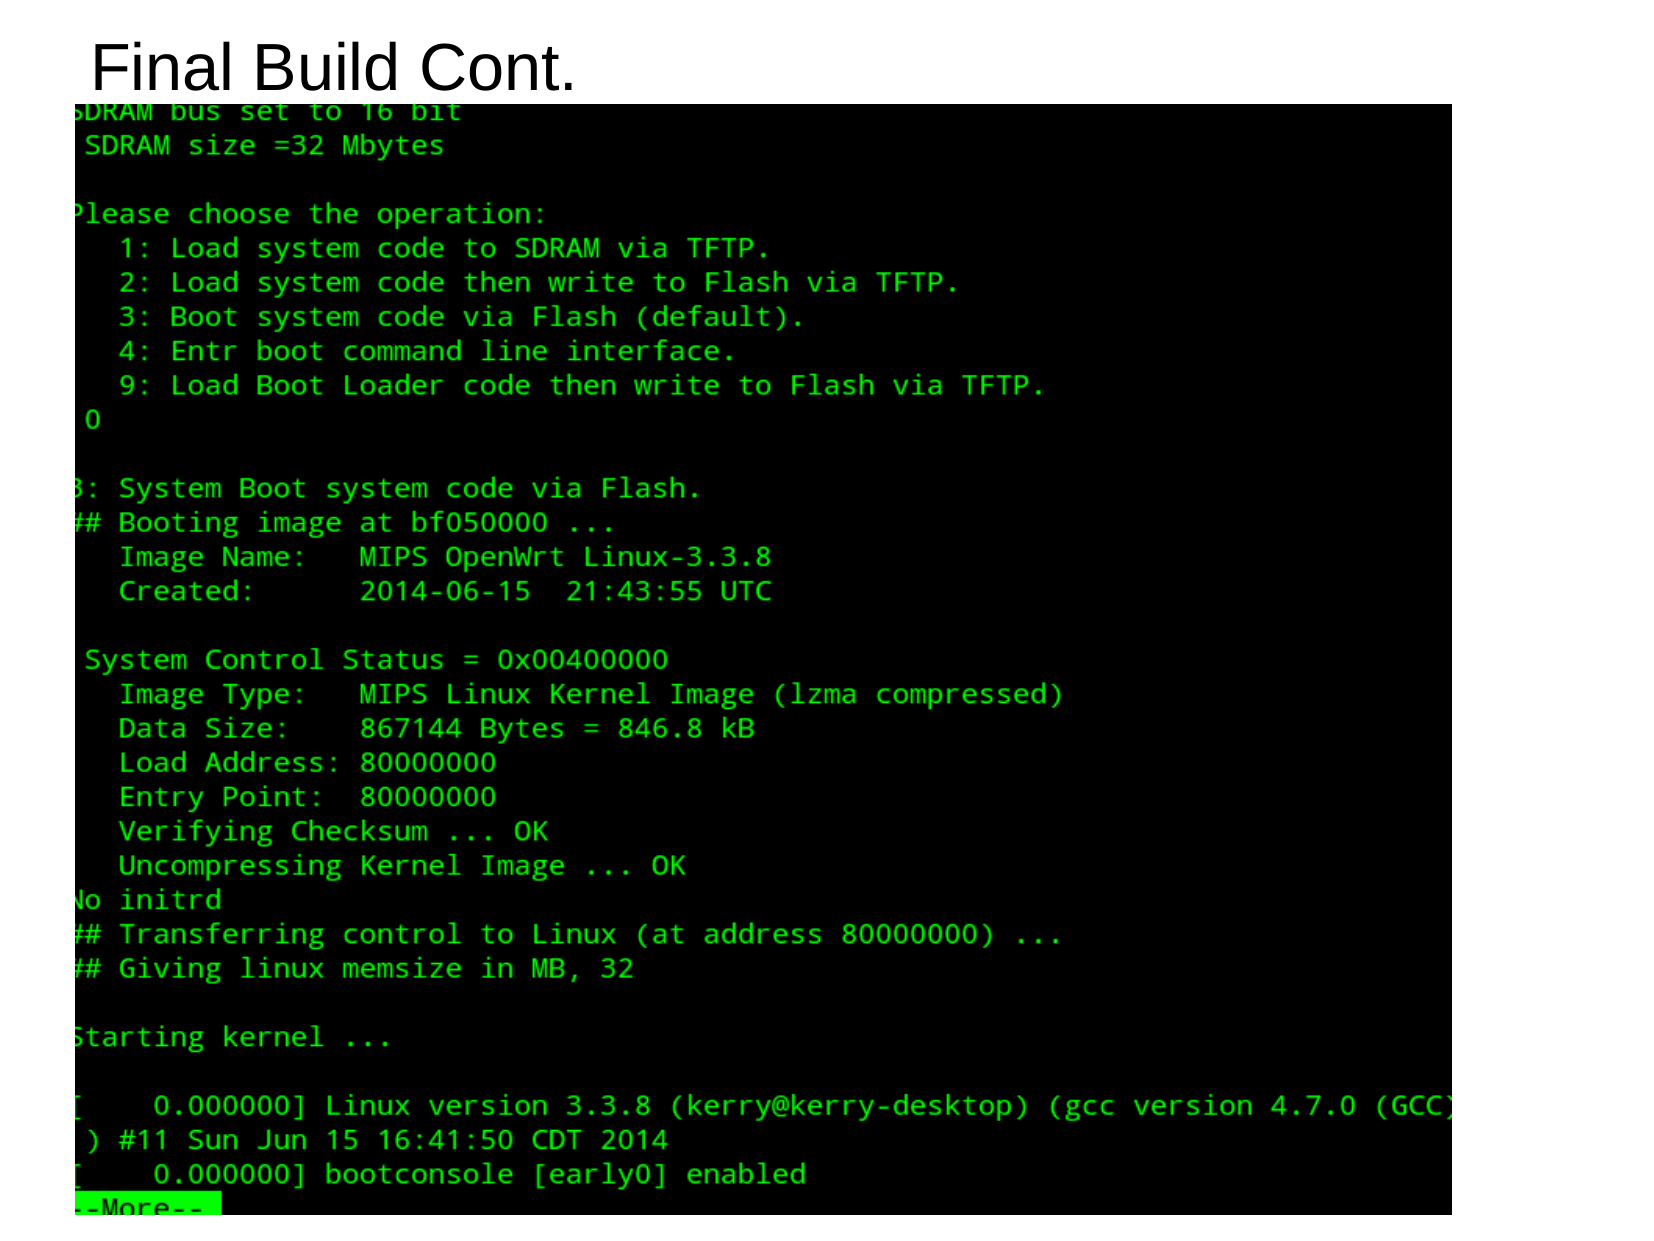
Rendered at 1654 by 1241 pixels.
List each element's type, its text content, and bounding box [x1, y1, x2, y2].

picture [75, 104, 1452, 1216]
title Final Build Cont. [90, 30, 1579, 105]
